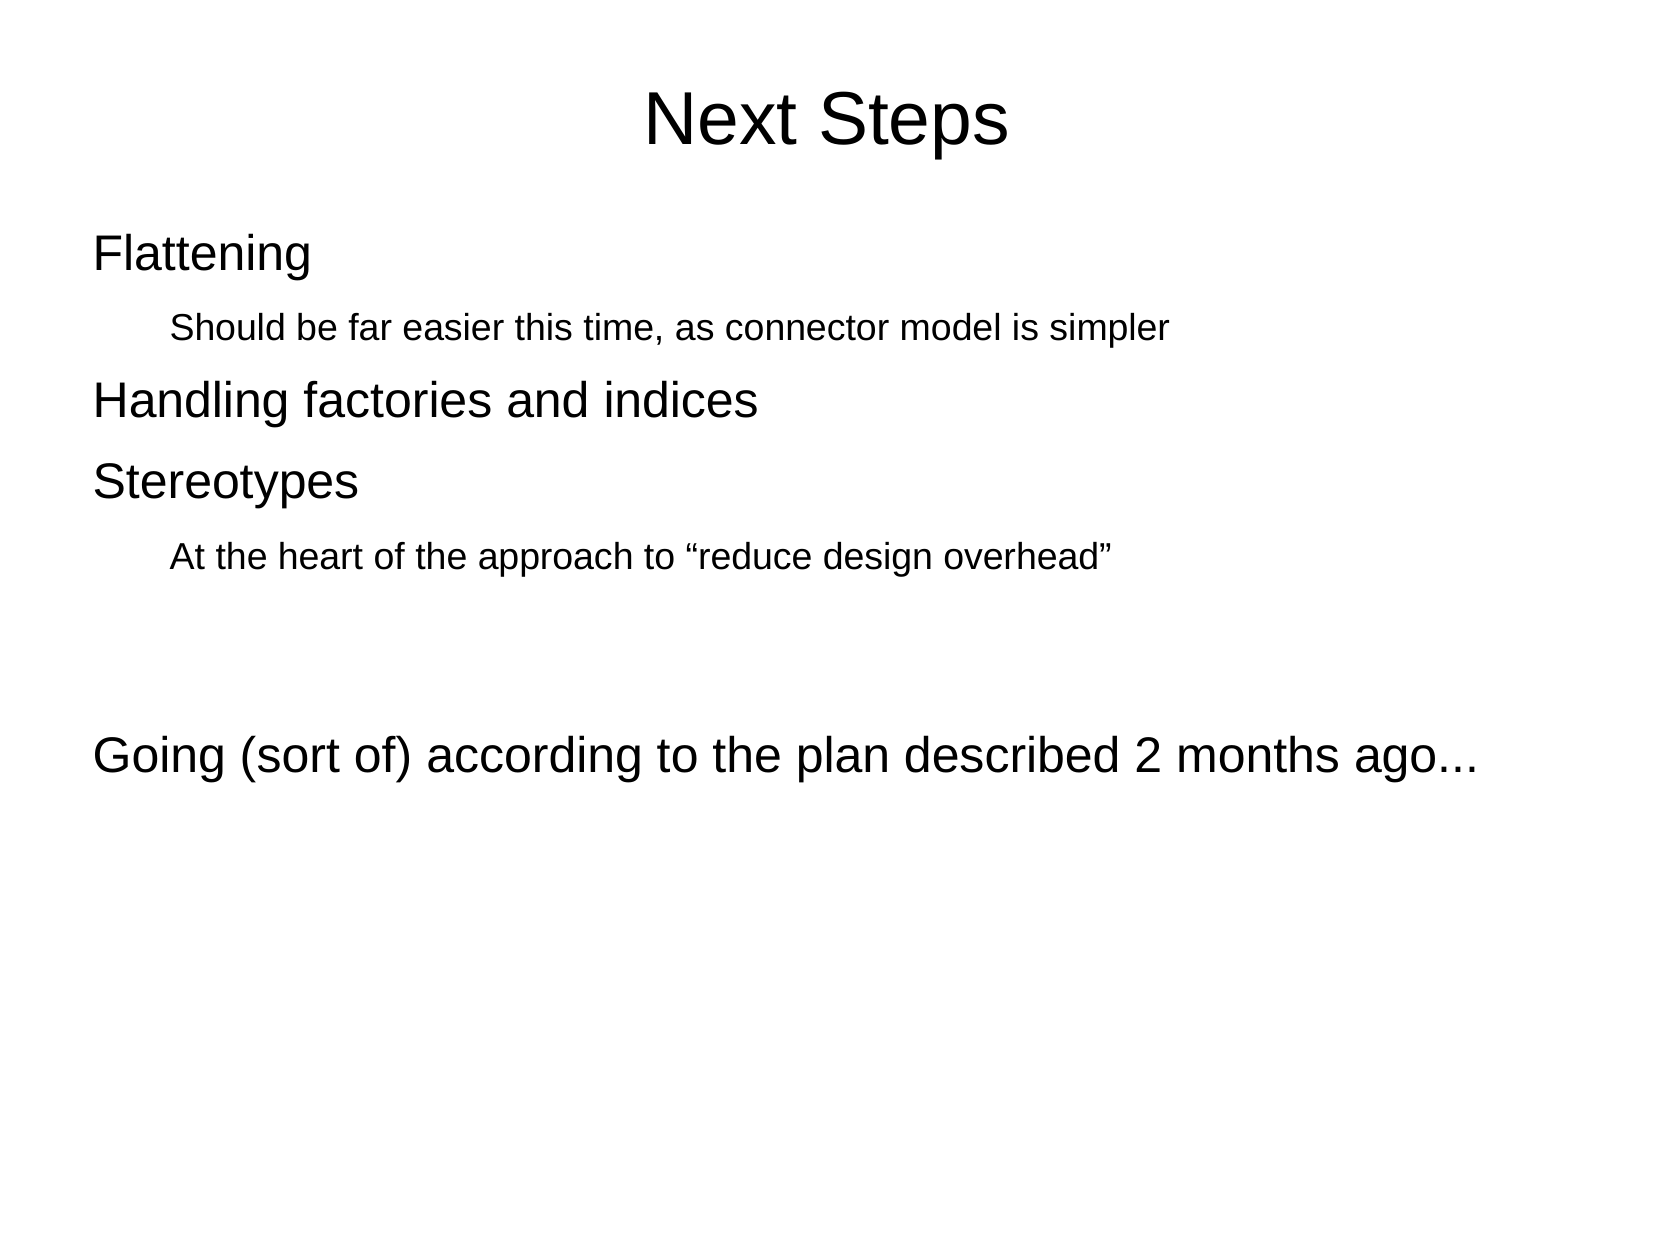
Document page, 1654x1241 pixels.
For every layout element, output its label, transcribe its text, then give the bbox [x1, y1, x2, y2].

list Flattening Should be far easier this time, as connector model is simpler Handling factories and indices Stereotypes At the heart of the approach to “reduce design overhead” Going (sort of) according to the plan described 2 months ago... [75, 225, 1564, 1094]
title Next Steps [82, 56, 1571, 181]
